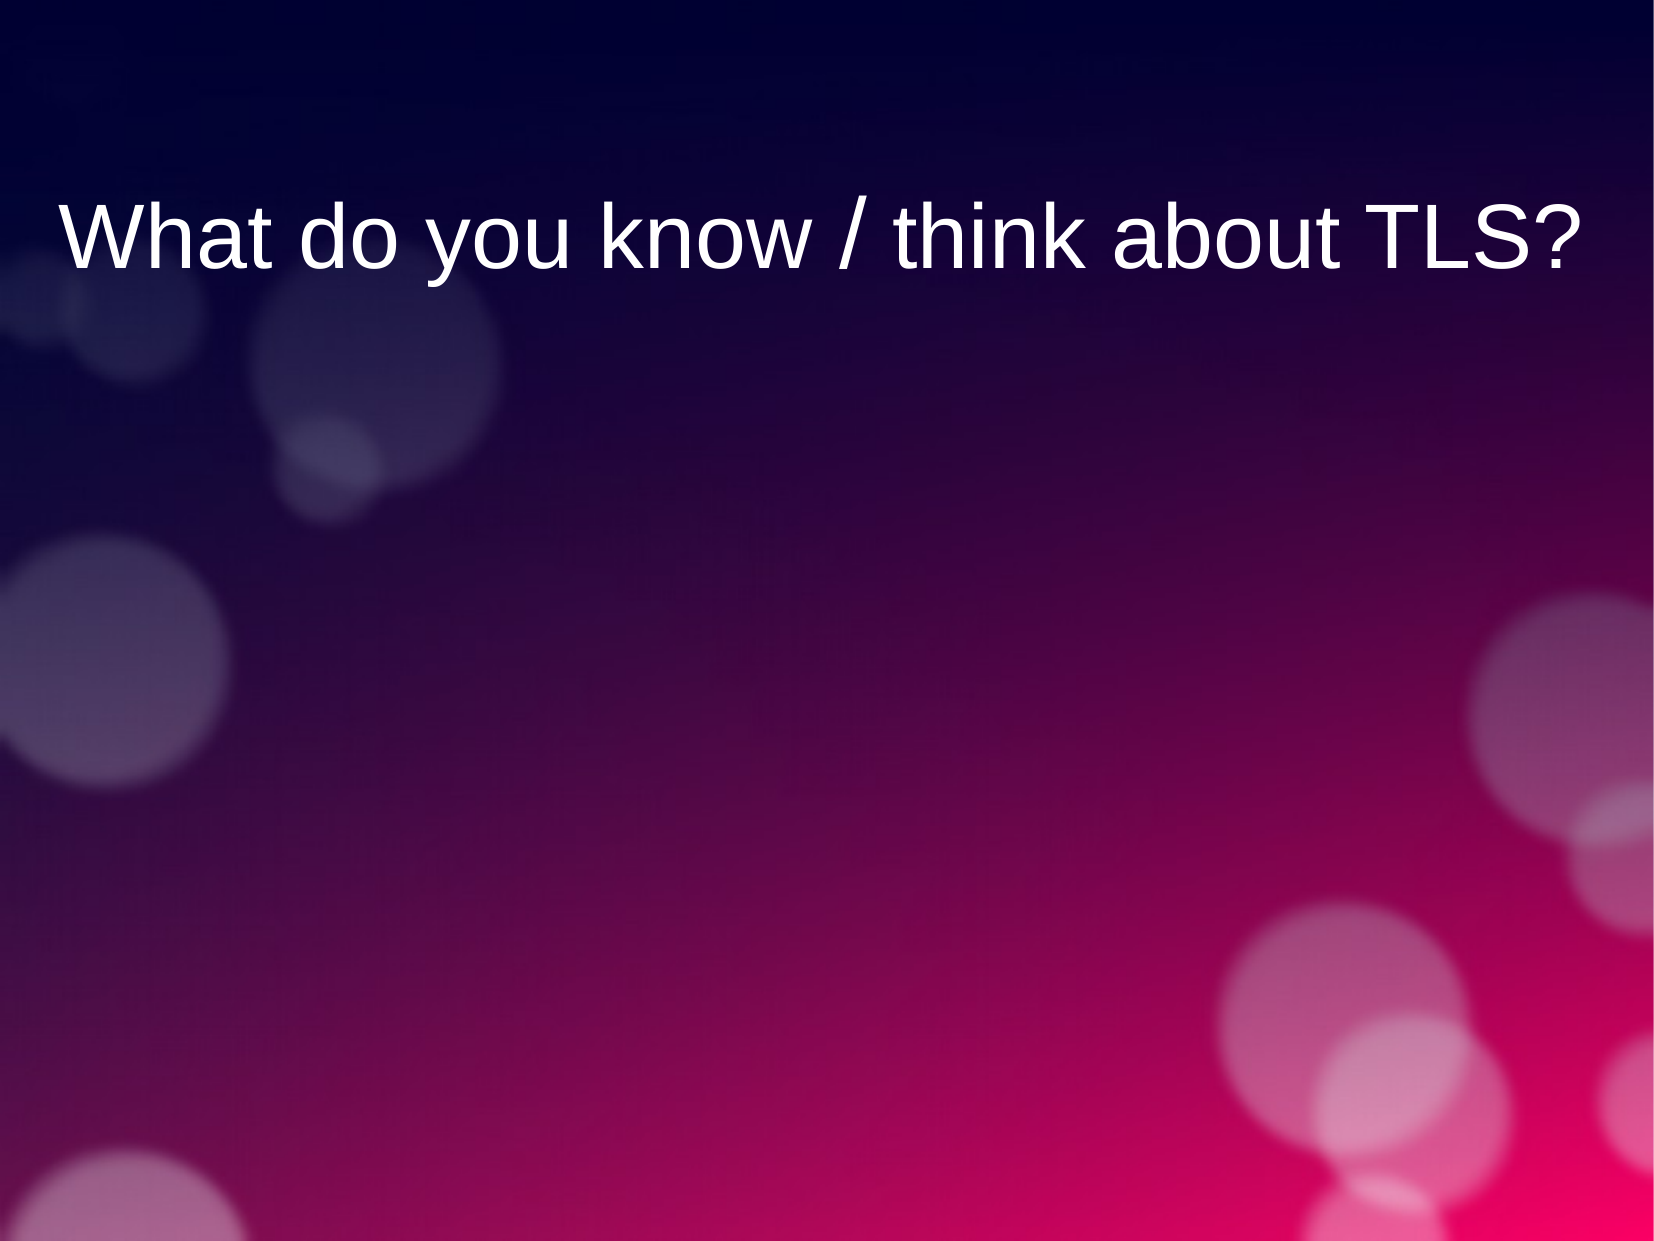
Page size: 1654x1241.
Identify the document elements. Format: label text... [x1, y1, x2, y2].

picture [0, 0, 1654, 1241]
title What do you know / think about TLS? [59, 129, 1595, 338]
